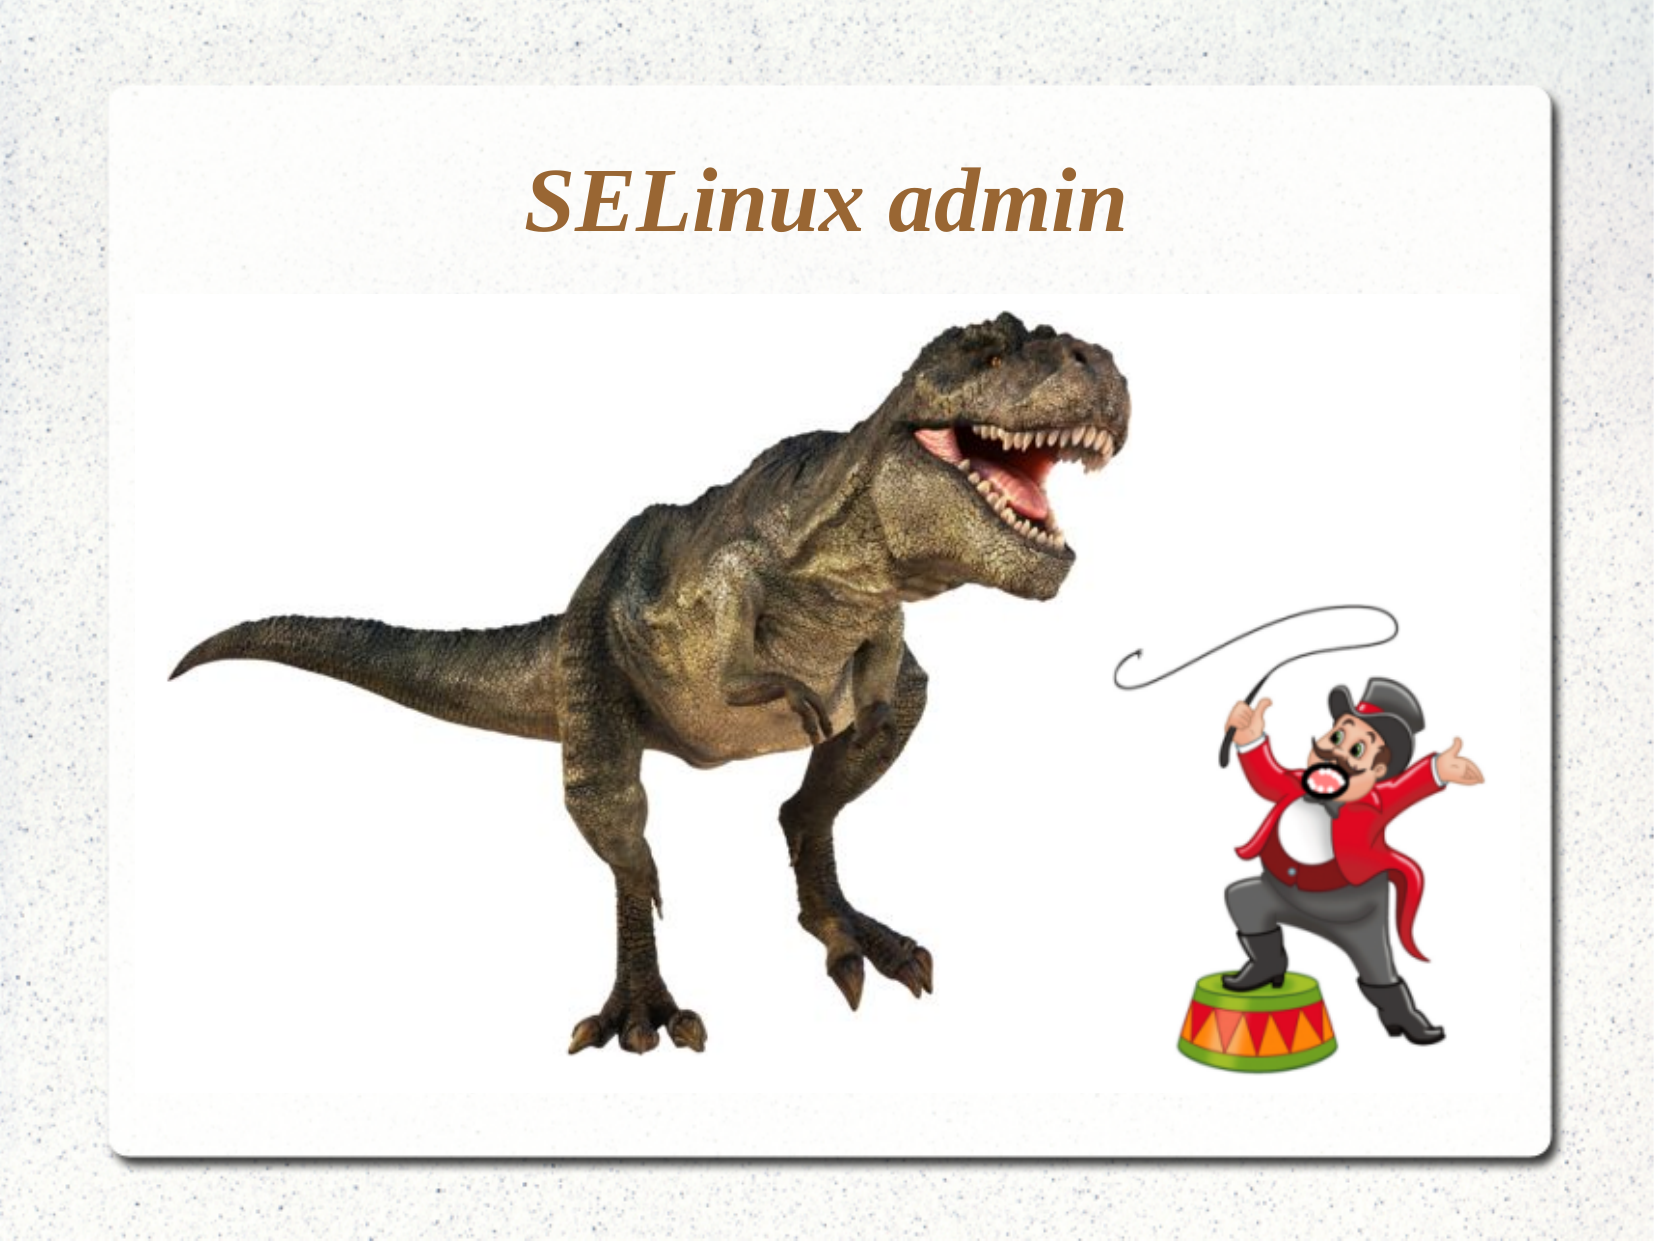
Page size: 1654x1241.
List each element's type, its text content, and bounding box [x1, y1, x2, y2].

title SELinux admin [118, 96, 1536, 304]
picture [0, 0, 1654, 1241]
